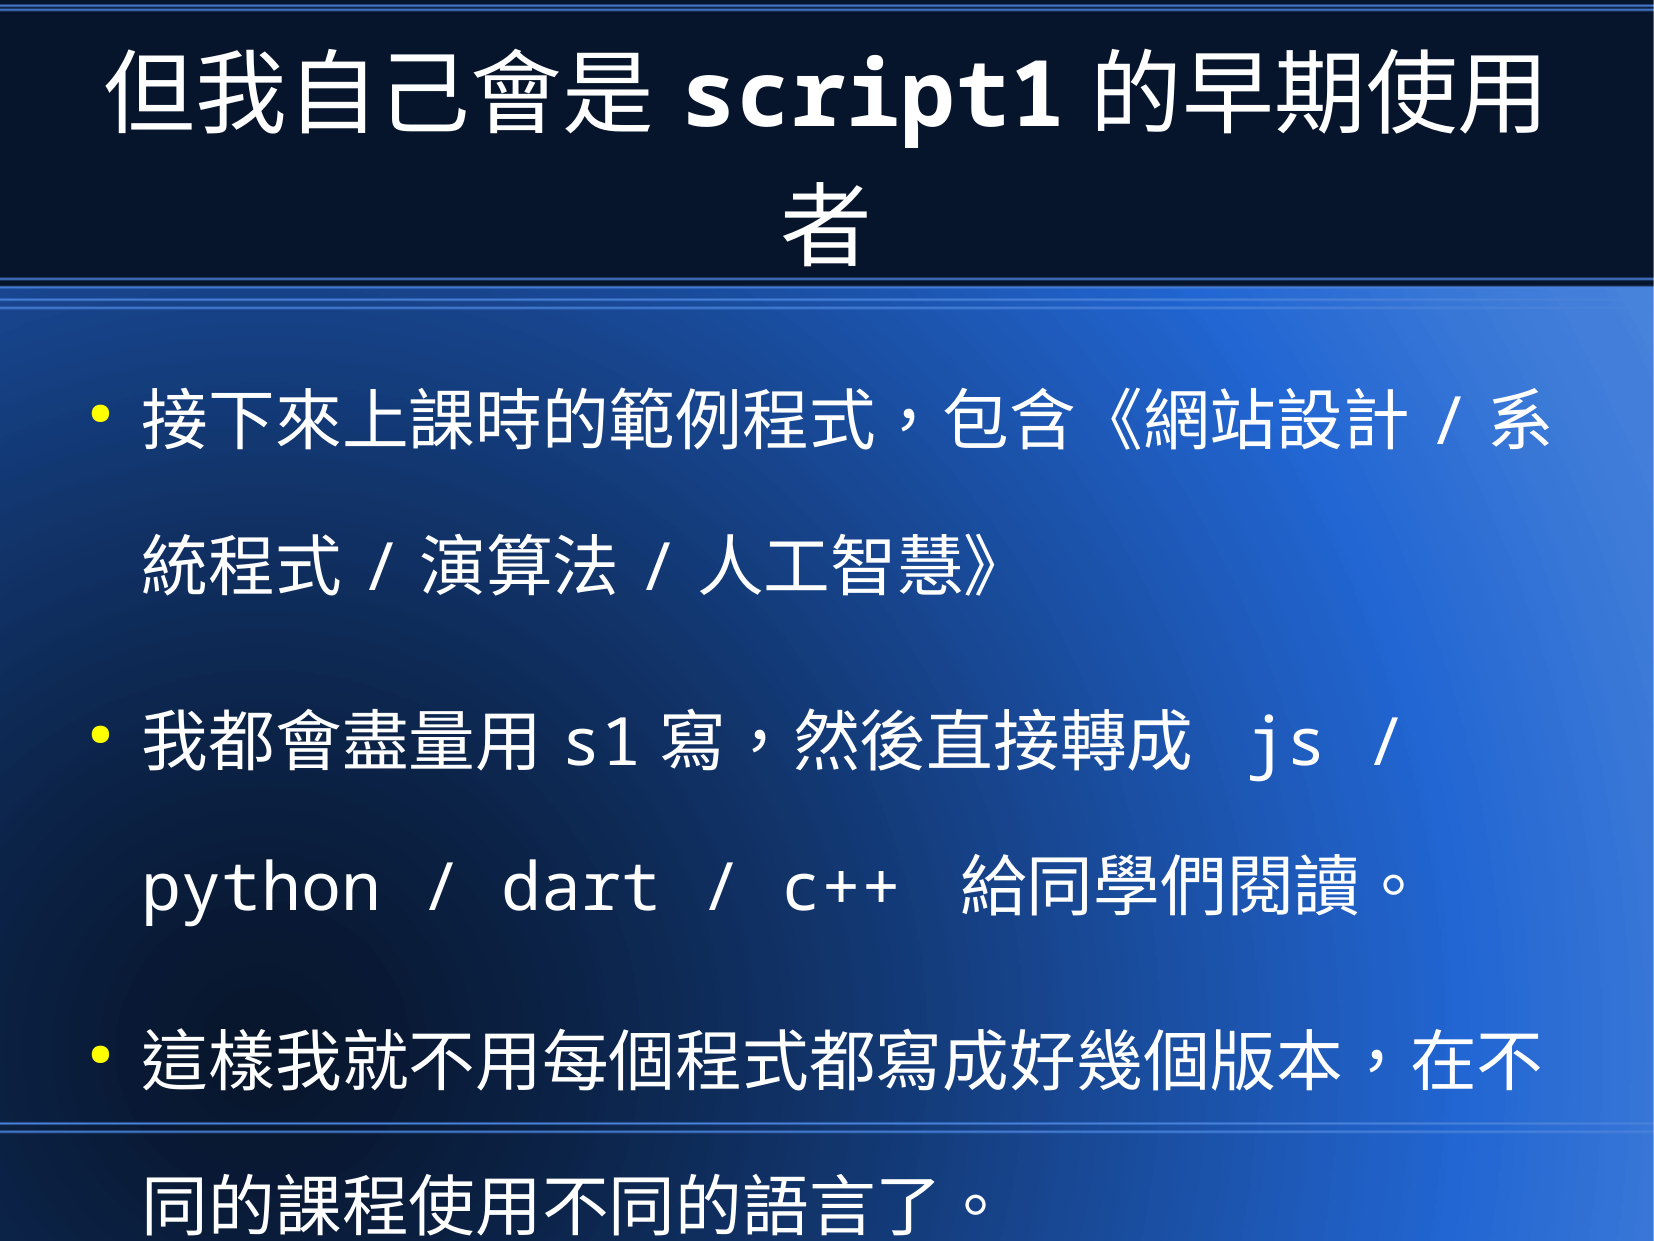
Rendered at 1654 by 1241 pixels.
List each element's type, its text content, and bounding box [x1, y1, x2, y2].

picture [0, 0, 1654, 1241]
list 接下來上課時的範例程式，包含《網站設計/系統程式/演算法/人工智慧》 我都會盡量用s1寫，然後直接轉成 js / python / dart / c++ 給同學們閱讀。 這樣我就不用每個程式都寫成好幾個版本，在不同的課程使用不同的語言了。 [70, 318, 1560, 1241]
title 但我自己會是script1的早期使用者 [82, 49, 1571, 257]
